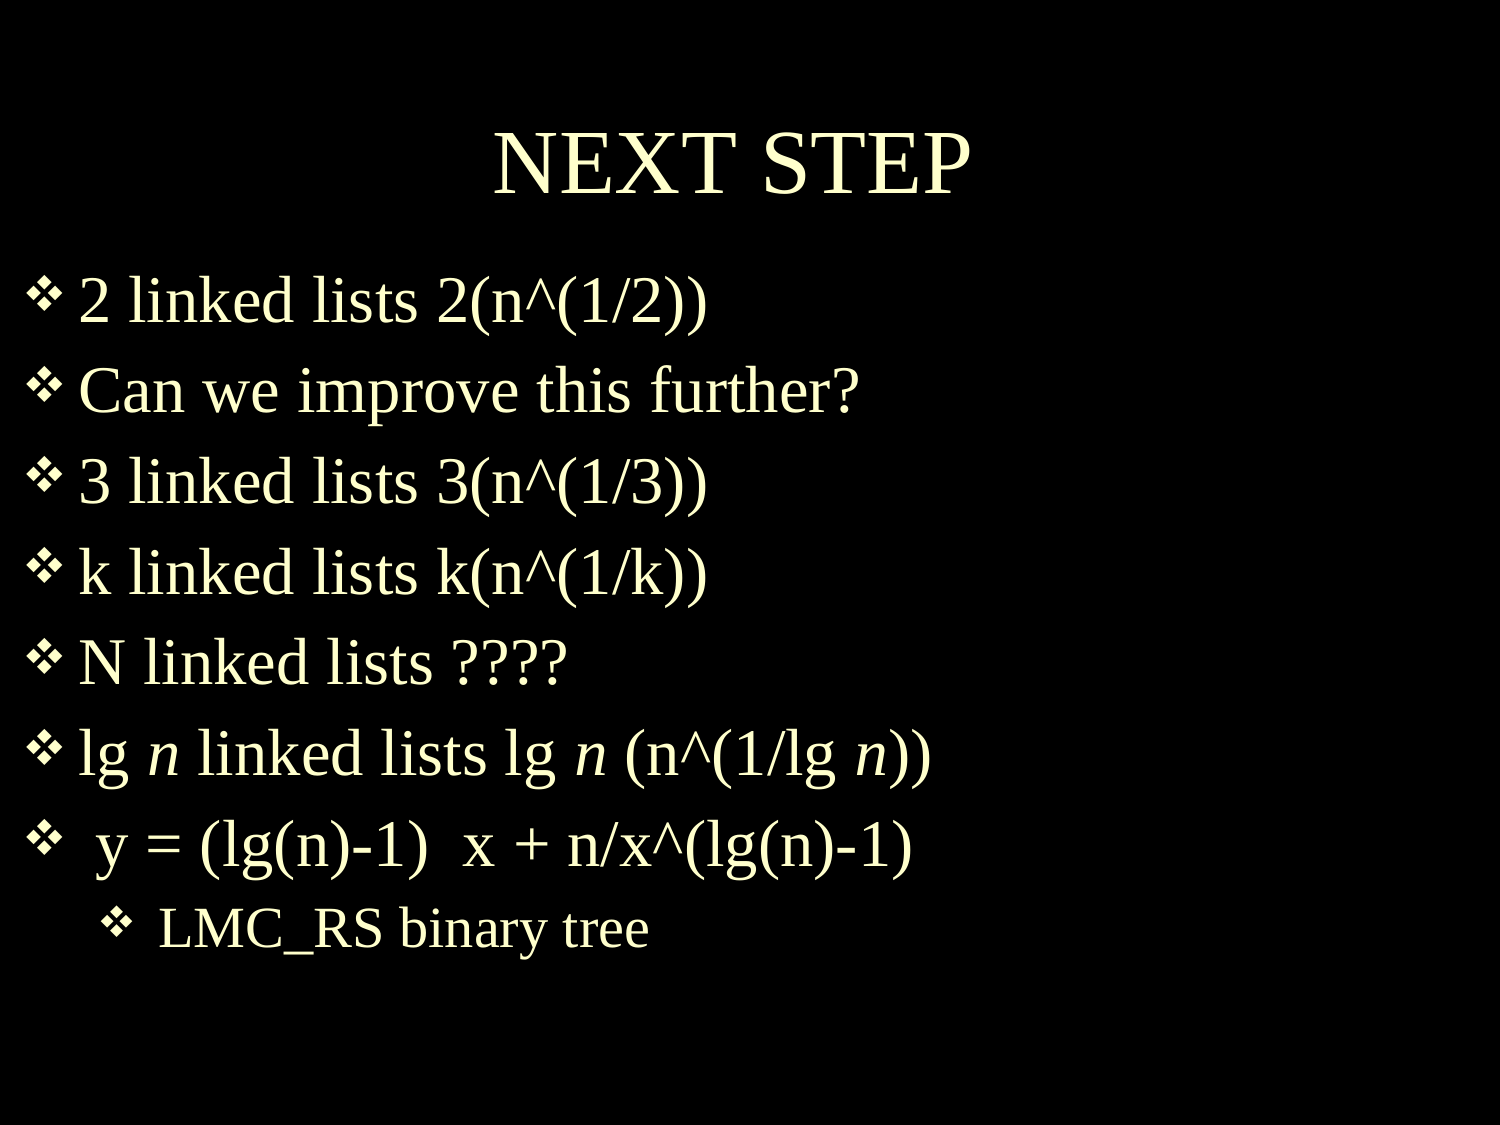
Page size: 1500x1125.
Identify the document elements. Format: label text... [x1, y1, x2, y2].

title NEXT STEP [4, 75, 1463, 250]
list 2 linked lists 2(n^(1/2)) Can we improve this further? 3 linked lists 3(n^(1/3)) k linked lists k(n^(1/k)) N linked lists ???? lg n linked lists lg n (n^(1/lg n)) y = (lg(n)-1) x + n/x^(lg(n)-1) LMC_RS binary tree [22, 262, 1482, 1125]
